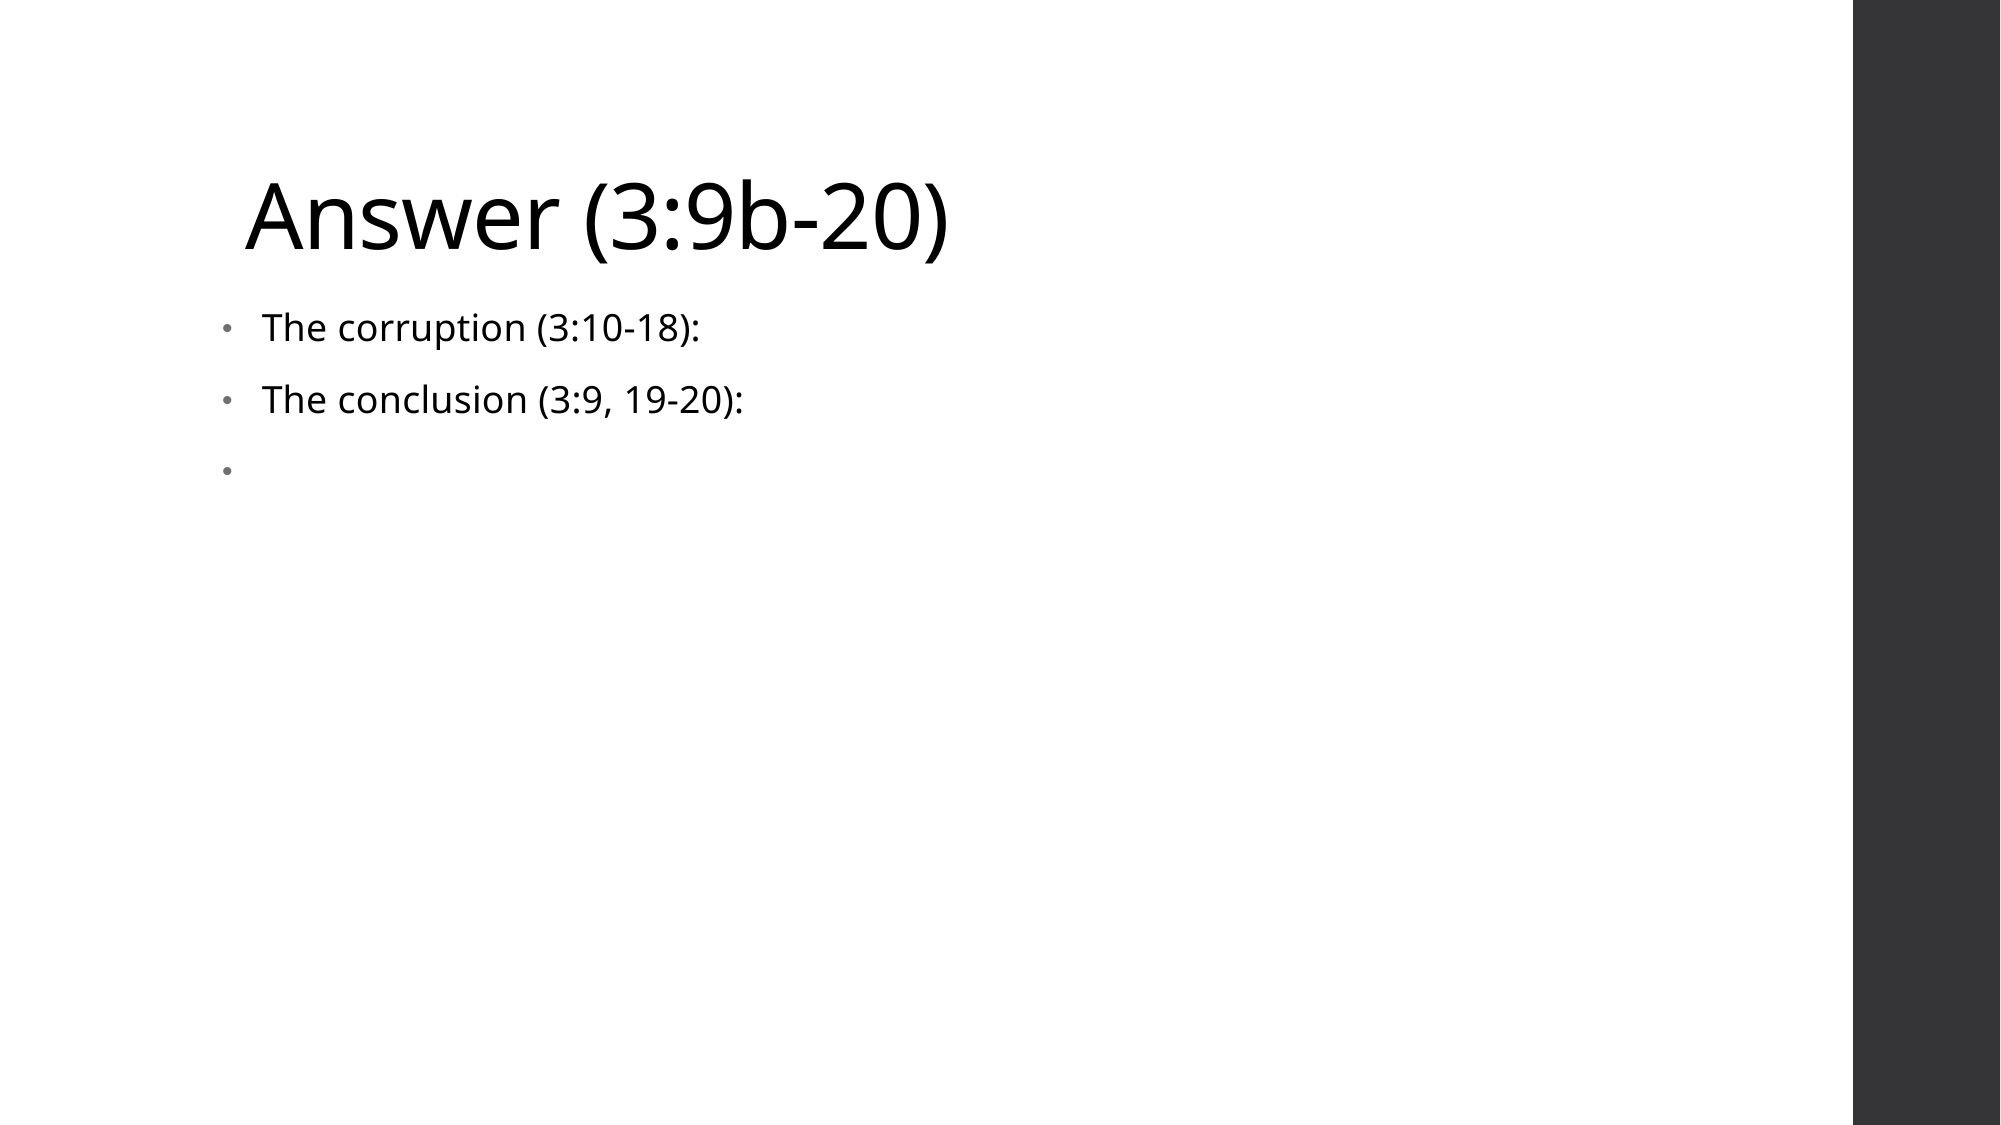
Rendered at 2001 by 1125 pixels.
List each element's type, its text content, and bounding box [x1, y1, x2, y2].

title Answer (3:9b-20) [206, 60, 1797, 278]
list The corruption (3:10-18): The conclusion (3:9, 19-20): [206, 299, 1617, 1014]
